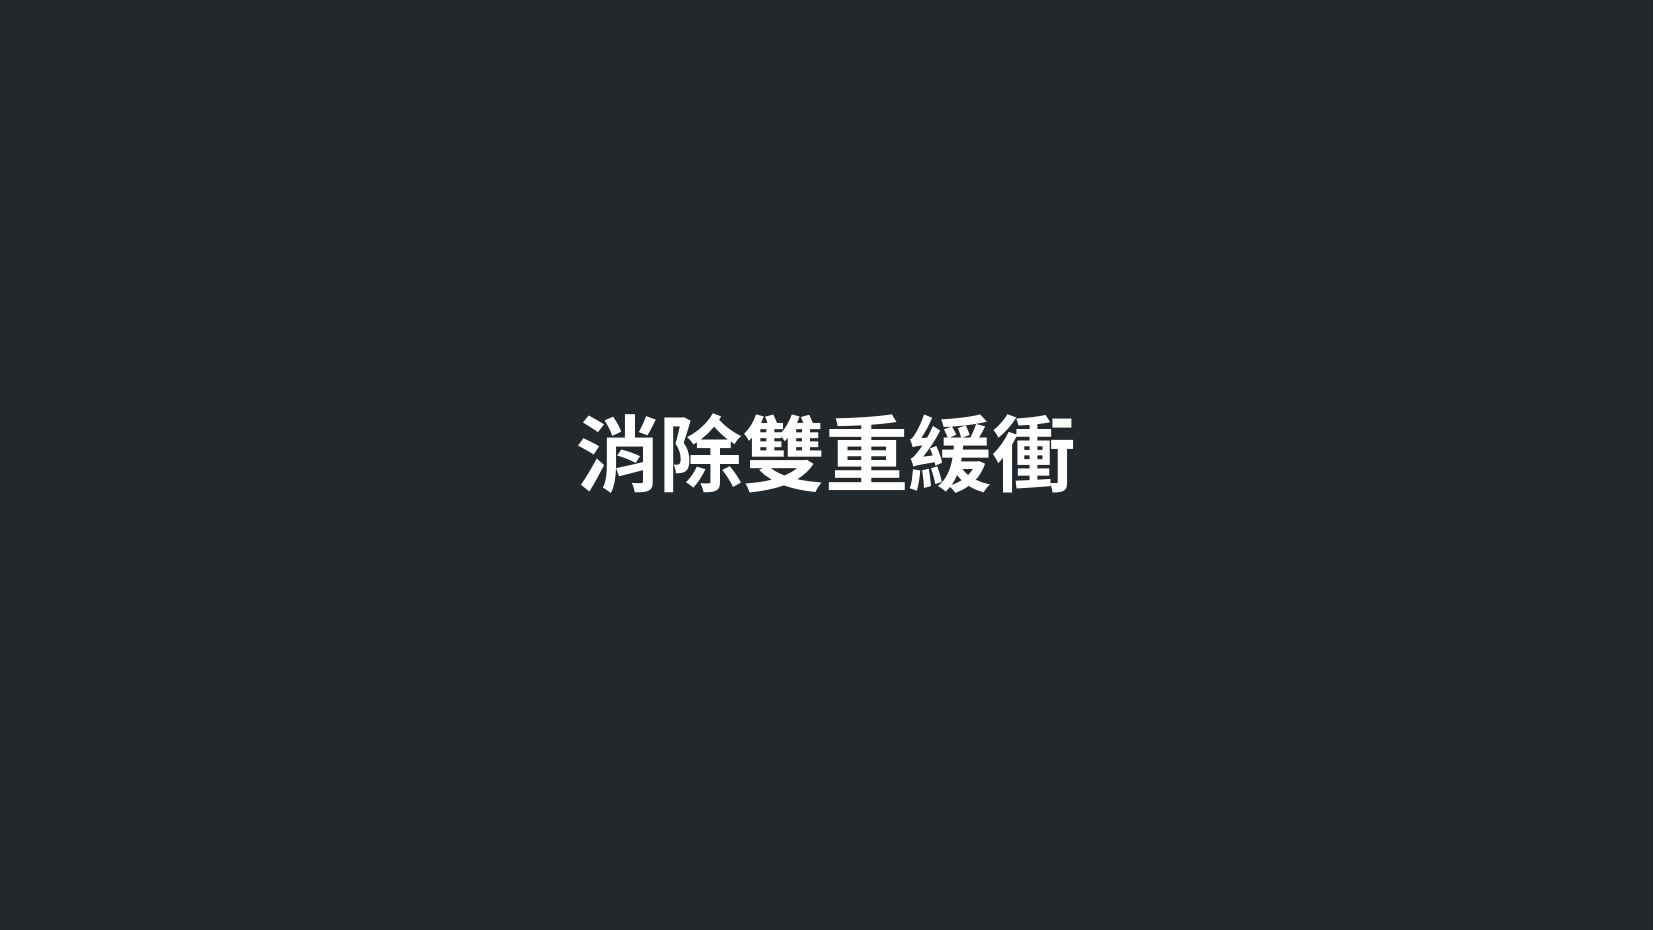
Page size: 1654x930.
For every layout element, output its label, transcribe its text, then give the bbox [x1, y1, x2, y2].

text_box 消除雙重緩衝 [561, 374, 1092, 556]
